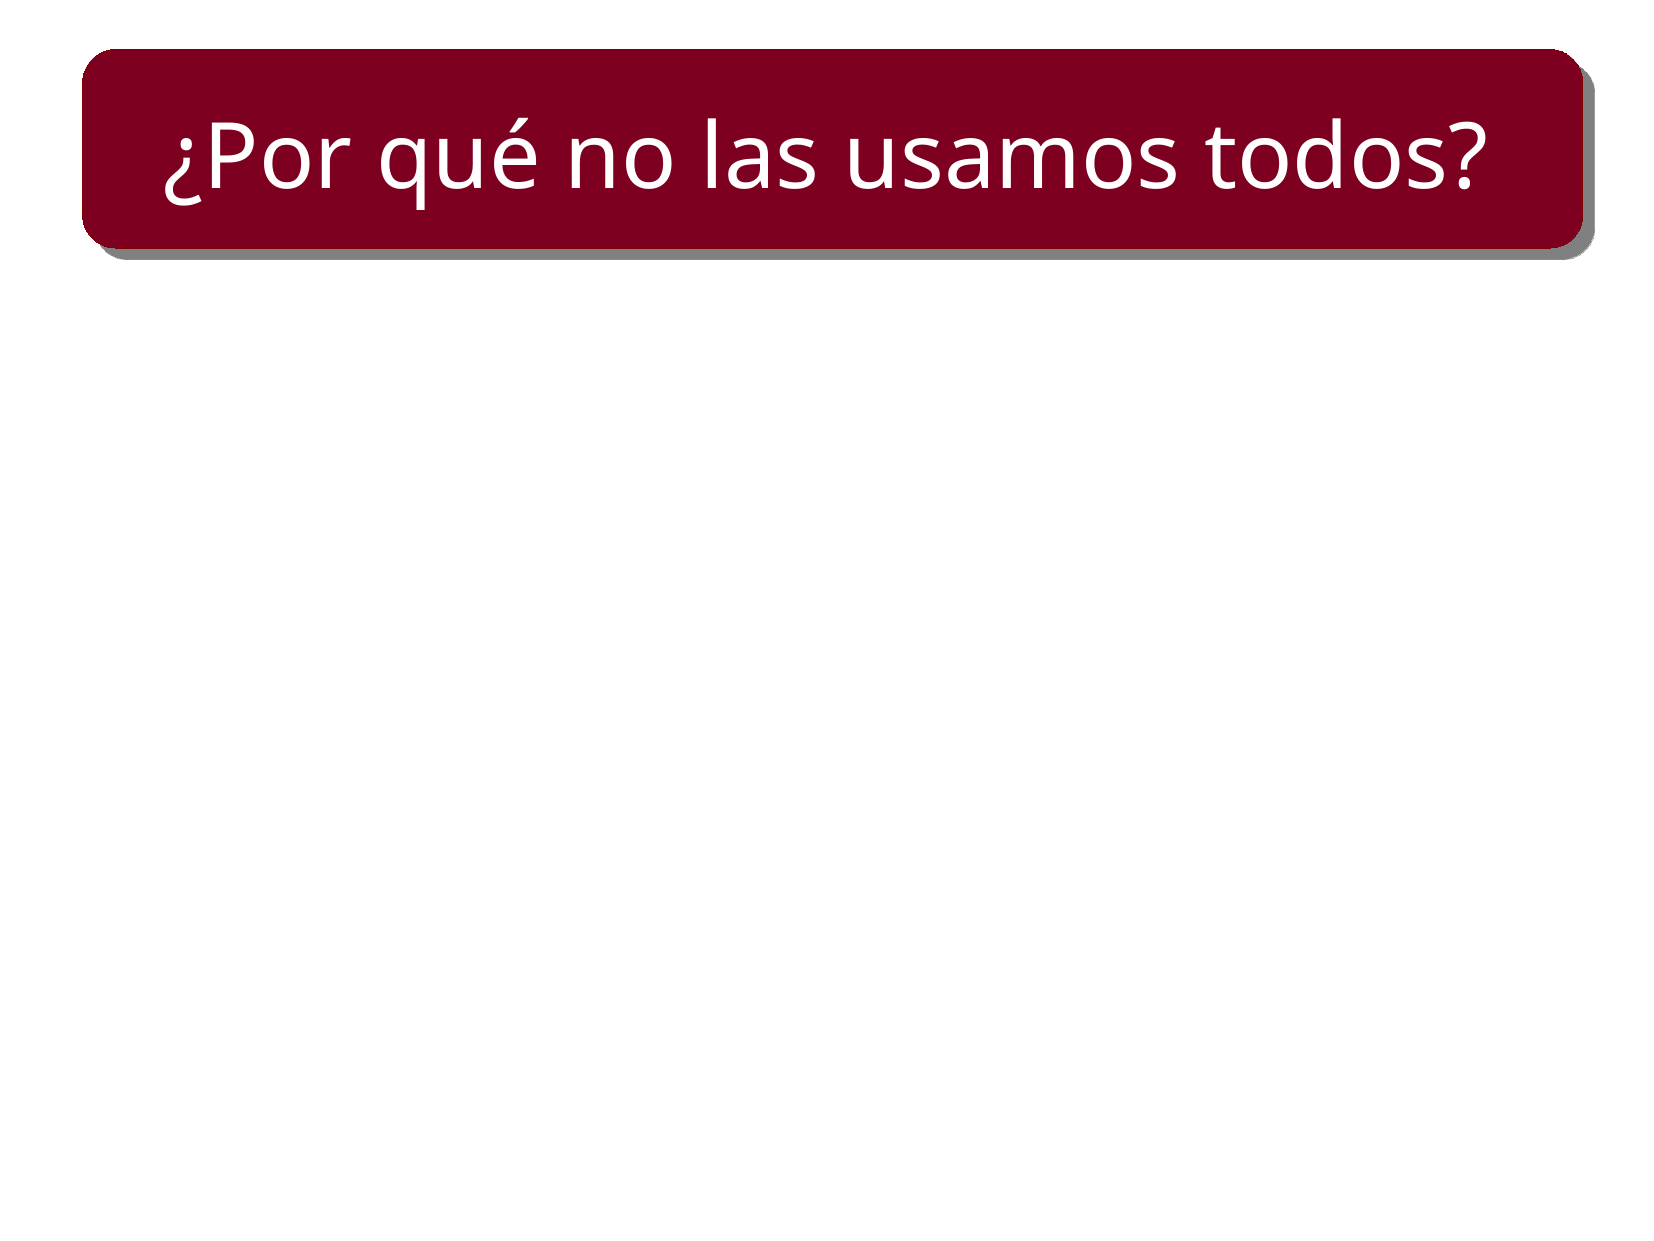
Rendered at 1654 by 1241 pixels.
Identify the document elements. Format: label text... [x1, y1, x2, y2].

title ¿Por qué no las usamos todos? [82, 49, 1571, 257]
